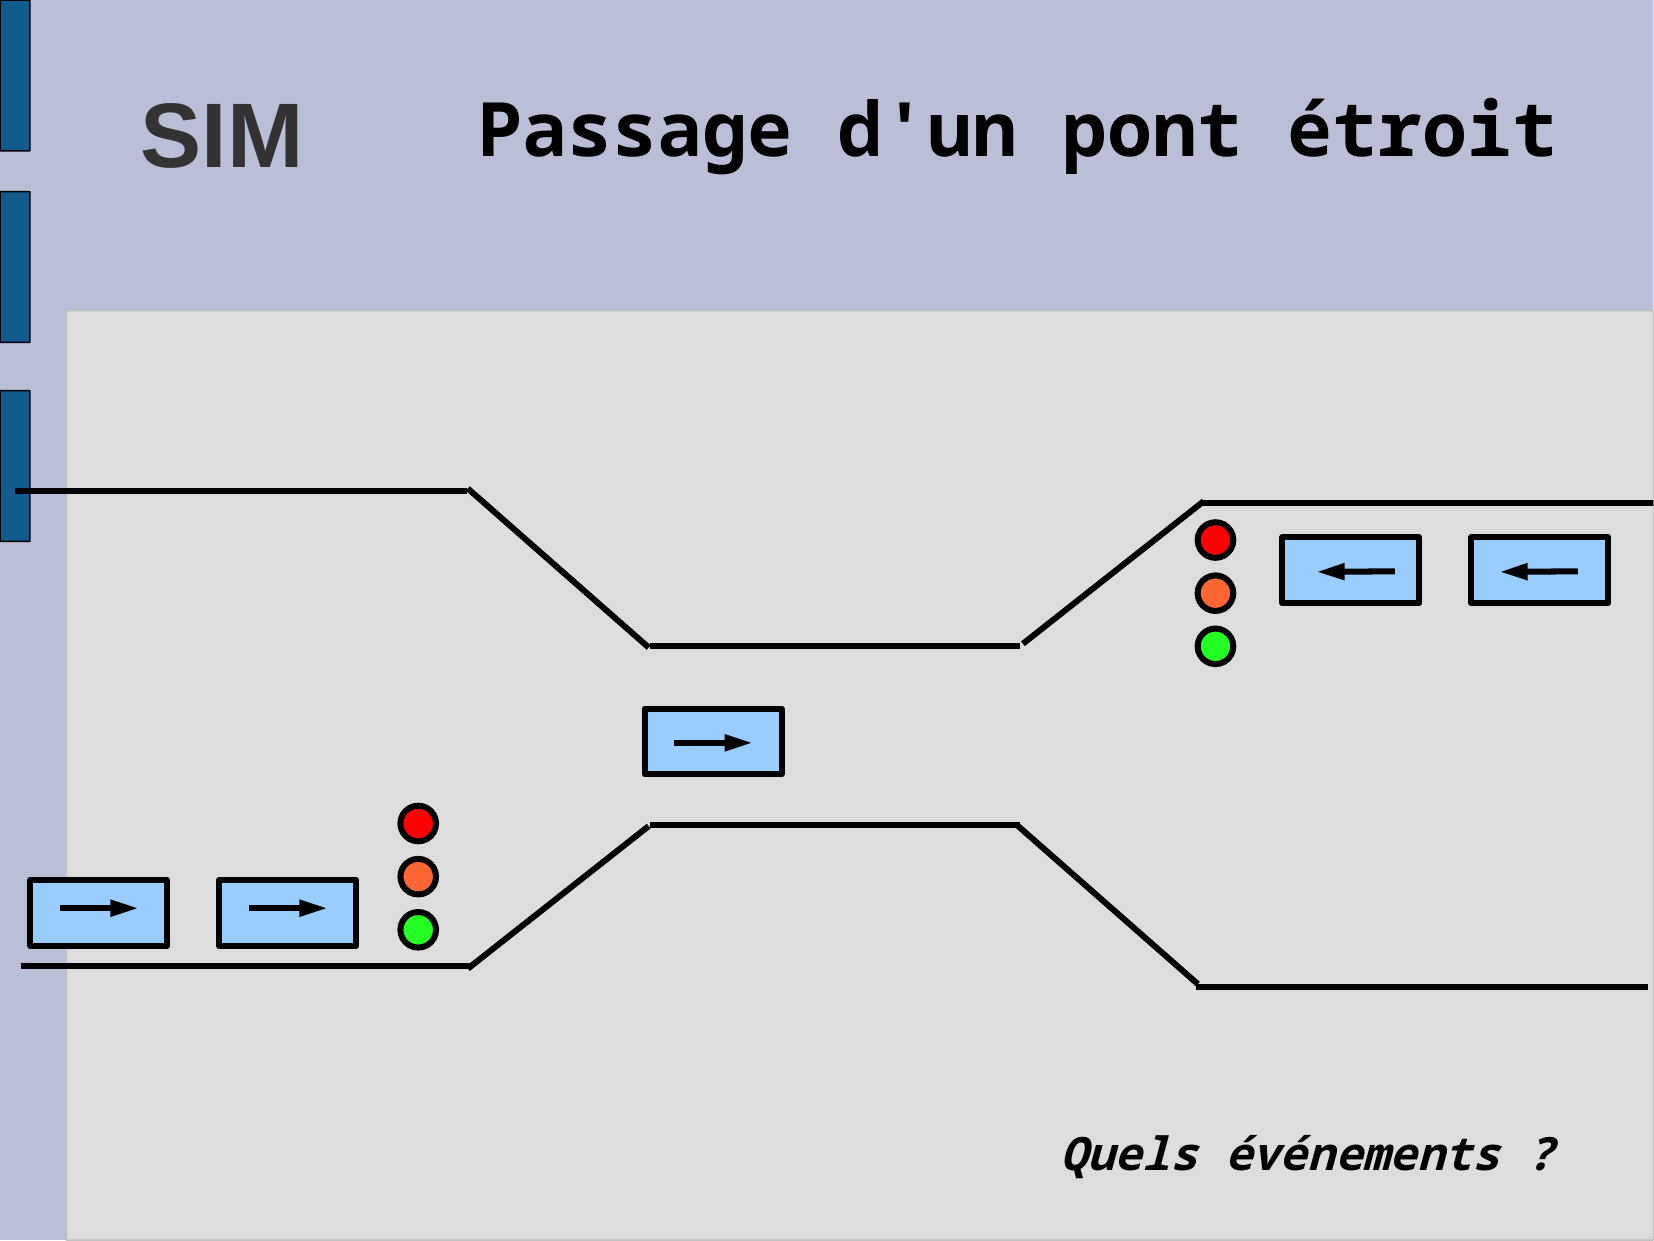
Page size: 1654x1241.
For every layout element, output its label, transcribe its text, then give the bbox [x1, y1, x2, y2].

text_box [1471, 537, 1609, 604]
title SIM [74, 51, 371, 223]
text_box [219, 879, 357, 946]
text_box Passage d'un pont étroit [477, 76, 1565, 175]
text_box [400, 858, 437, 895]
text_box [1197, 522, 1234, 558]
text_box [400, 911, 437, 948]
text_box [400, 805, 437, 842]
text_box [1197, 575, 1234, 611]
text_box [644, 708, 782, 775]
text_box [1197, 628, 1234, 665]
text_box [30, 879, 168, 946]
text_box Quels événements ? [1060, 1121, 1556, 1182]
text_box [1282, 537, 1420, 604]
